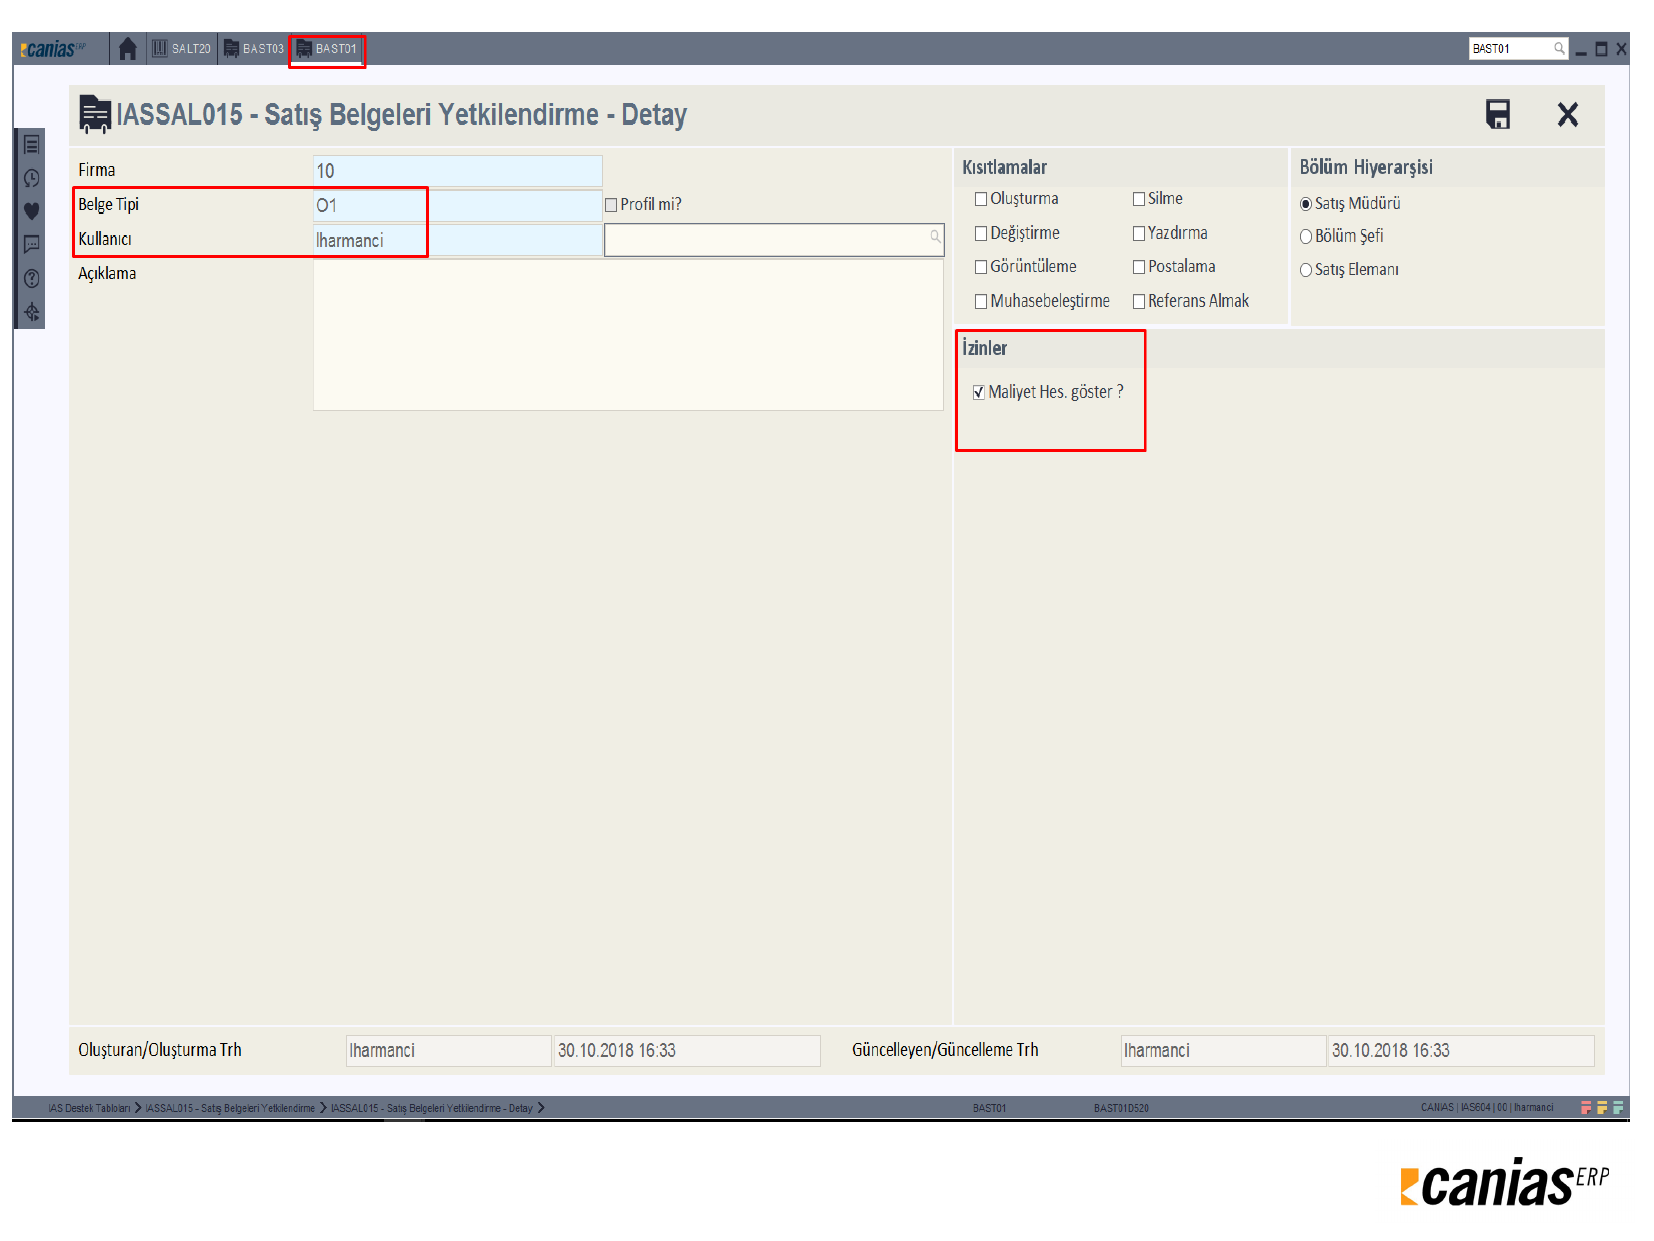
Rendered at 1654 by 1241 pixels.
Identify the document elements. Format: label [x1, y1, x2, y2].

picture [1375, 1139, 1635, 1223]
picture [12, 32, 1630, 1123]
